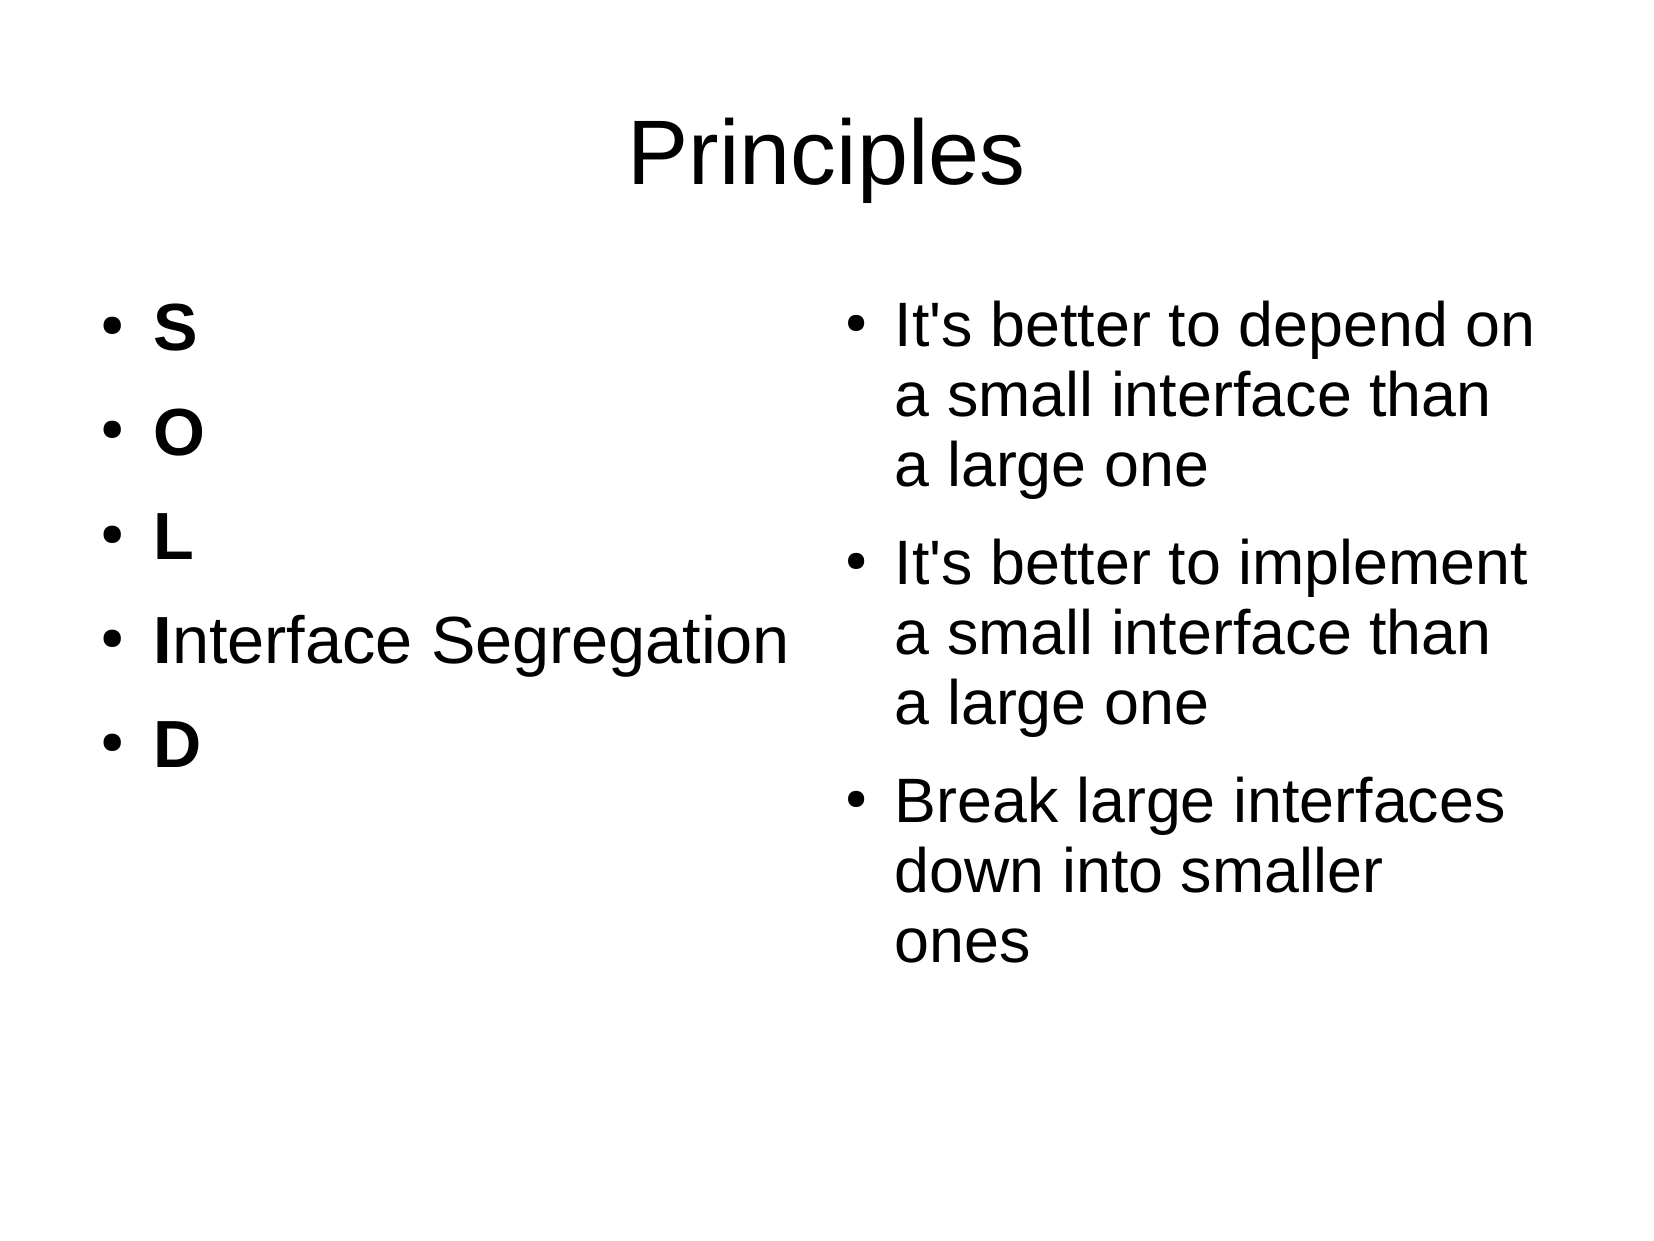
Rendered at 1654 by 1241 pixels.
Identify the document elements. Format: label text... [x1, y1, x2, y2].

list S O L Interface Segregation D [82, 290, 793, 1010]
list It's better to depend on a small interface than a large one It's better to implement a small interface than a large one Break large interfaces down into smaller ones [828, 290, 1539, 1010]
title Principles [82, 49, 1571, 257]
